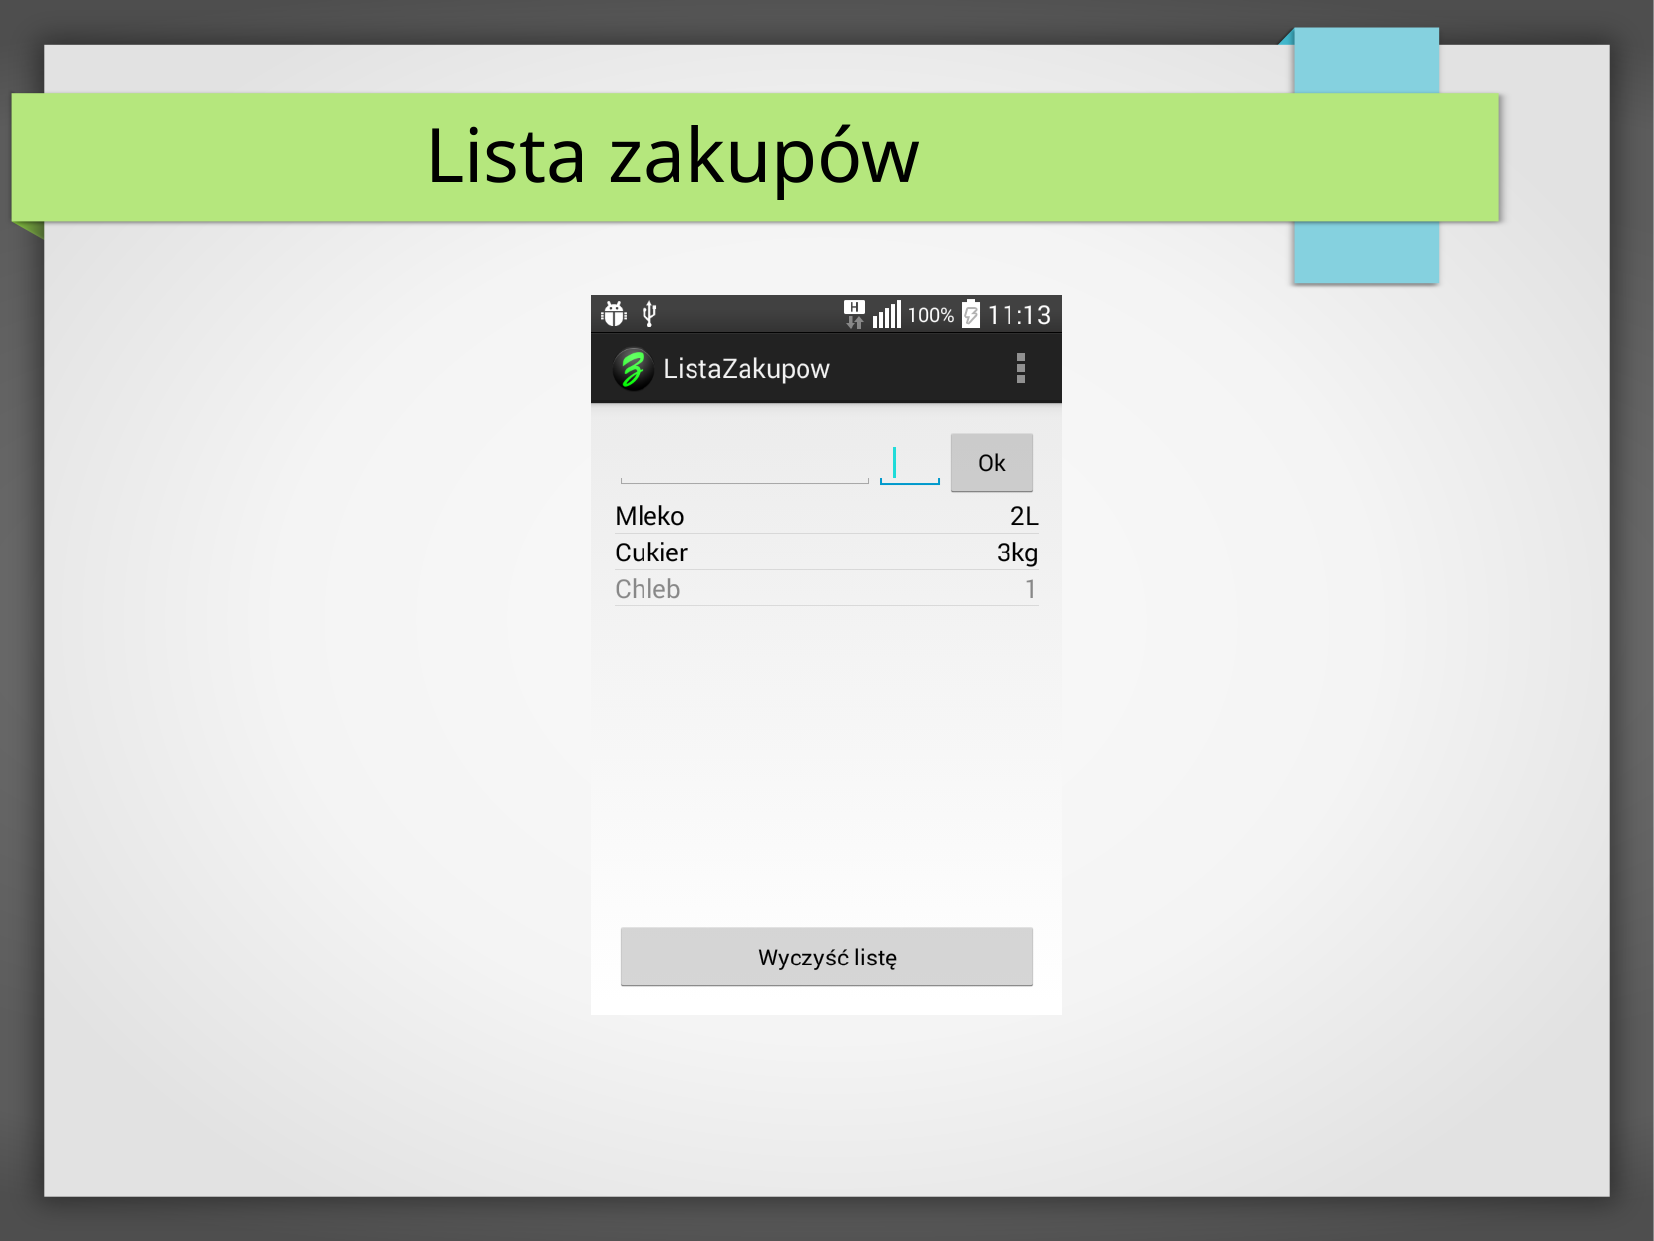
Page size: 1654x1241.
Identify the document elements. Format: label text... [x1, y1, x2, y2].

picture [0, 0, 1654, 1241]
title Lista zakupów [82, 94, 1264, 213]
